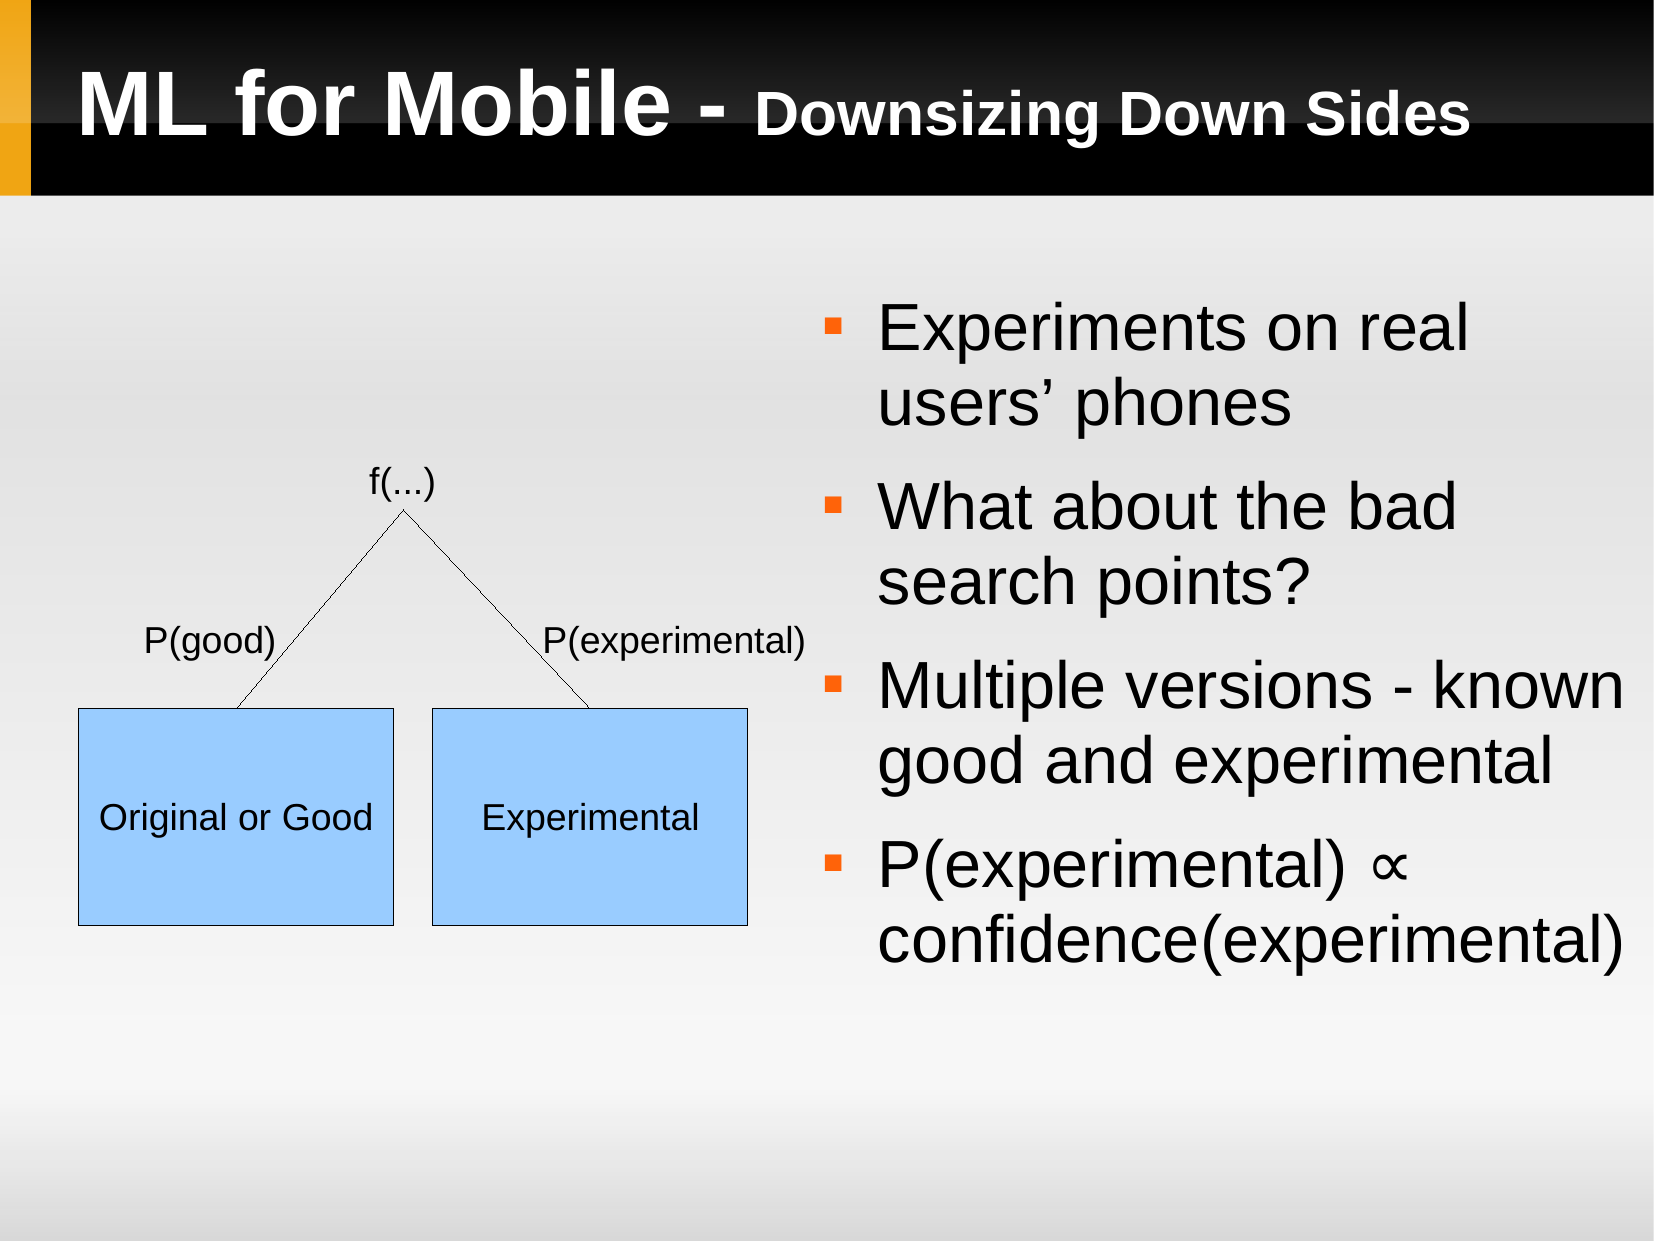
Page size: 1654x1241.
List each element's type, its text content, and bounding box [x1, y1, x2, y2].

text_box P(experimental) [527, 612, 822, 670]
list Experiments on real users’ phones What about the bad search points? Multiple versions - known good and experimental P(experimental) ∝ confidence(experimental) [807, 290, 1634, 1094]
picture [0, 0, 1654, 1241]
text_box Experimental [432, 708, 748, 926]
text_box Original or Good [78, 708, 394, 926]
text_box P(good) [128, 612, 292, 670]
text_box f(...) [354, 452, 453, 510]
title ML for Mobile - Downsizing Down Sides [76, 7, 1565, 200]
